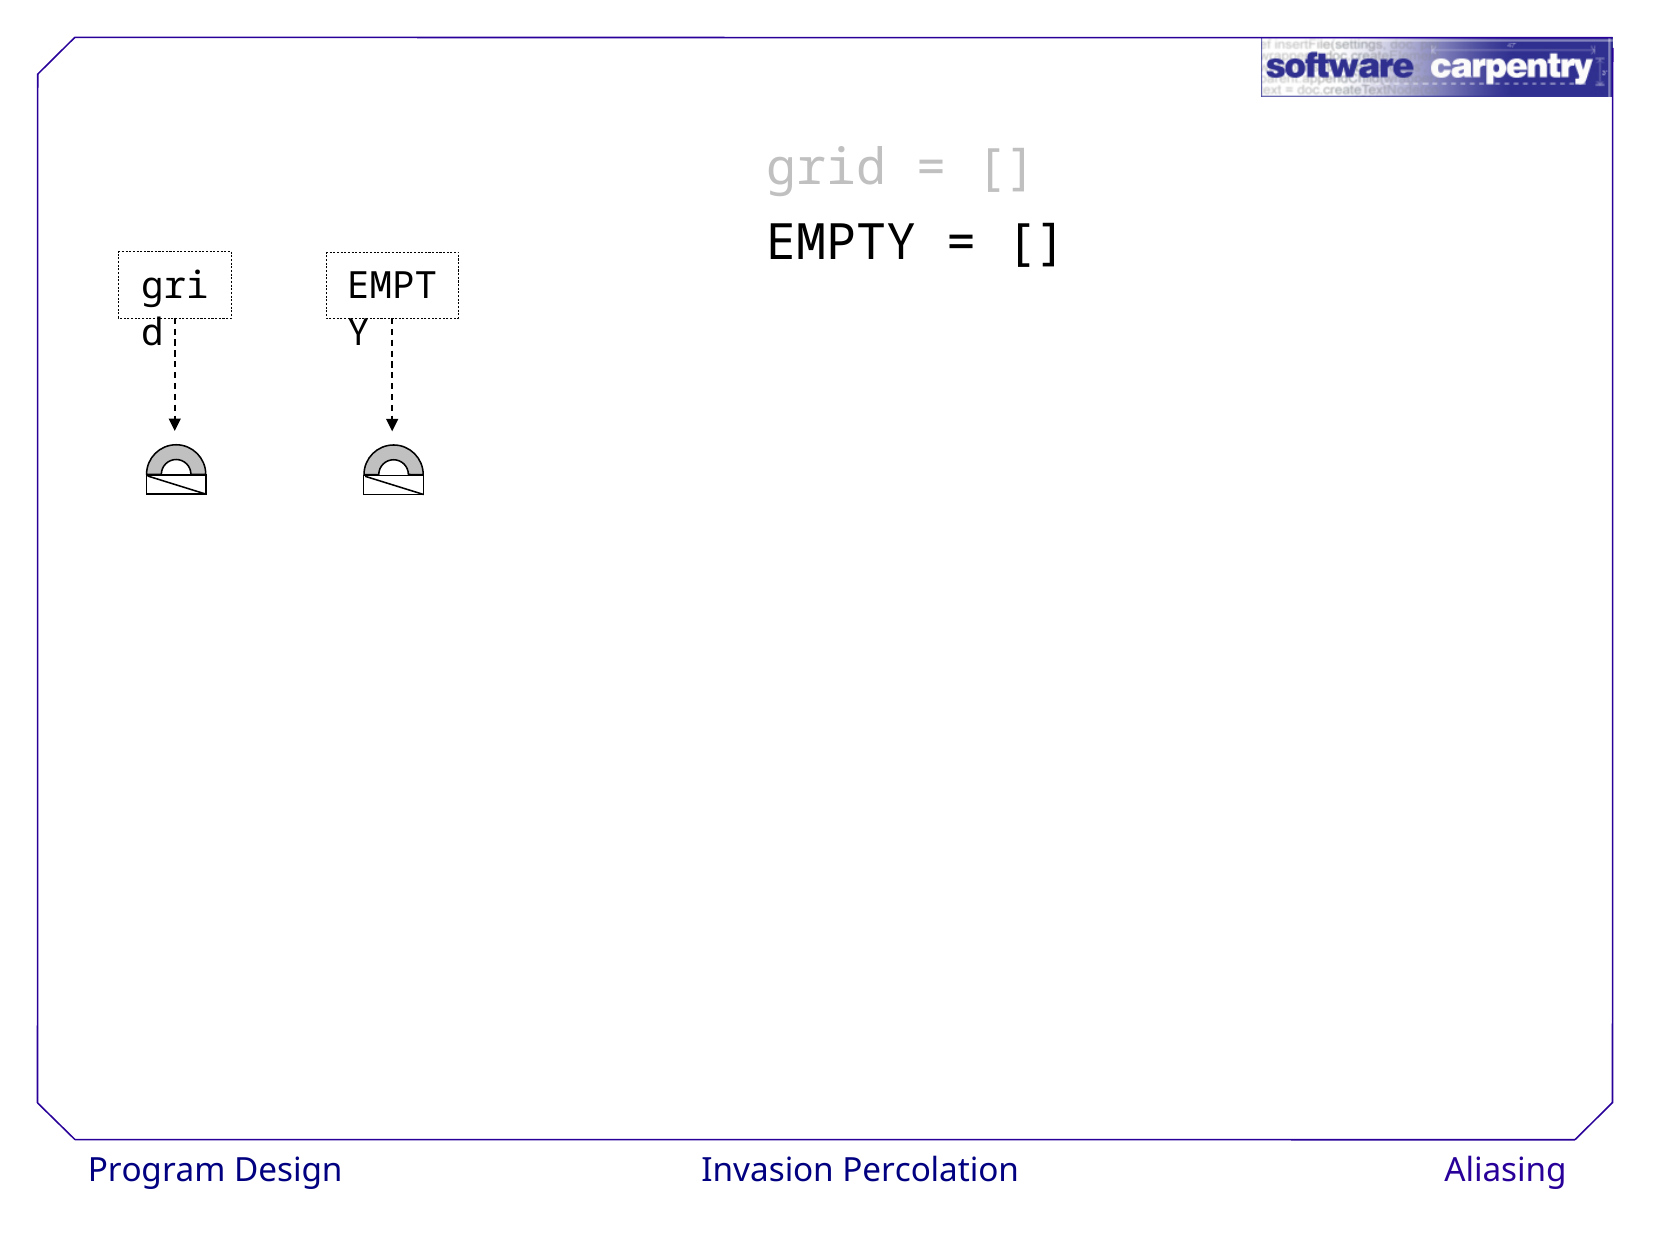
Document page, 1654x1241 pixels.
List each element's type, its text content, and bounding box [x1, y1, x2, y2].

text_box [146, 444, 206, 474]
picture [1261, 39, 1613, 97]
text_box grid = [] EMPTY = [] [751, 112, 1432, 999]
text_box [364, 444, 424, 475]
text_box grid [118, 251, 232, 318]
text_box EMPTY [326, 251, 459, 319]
